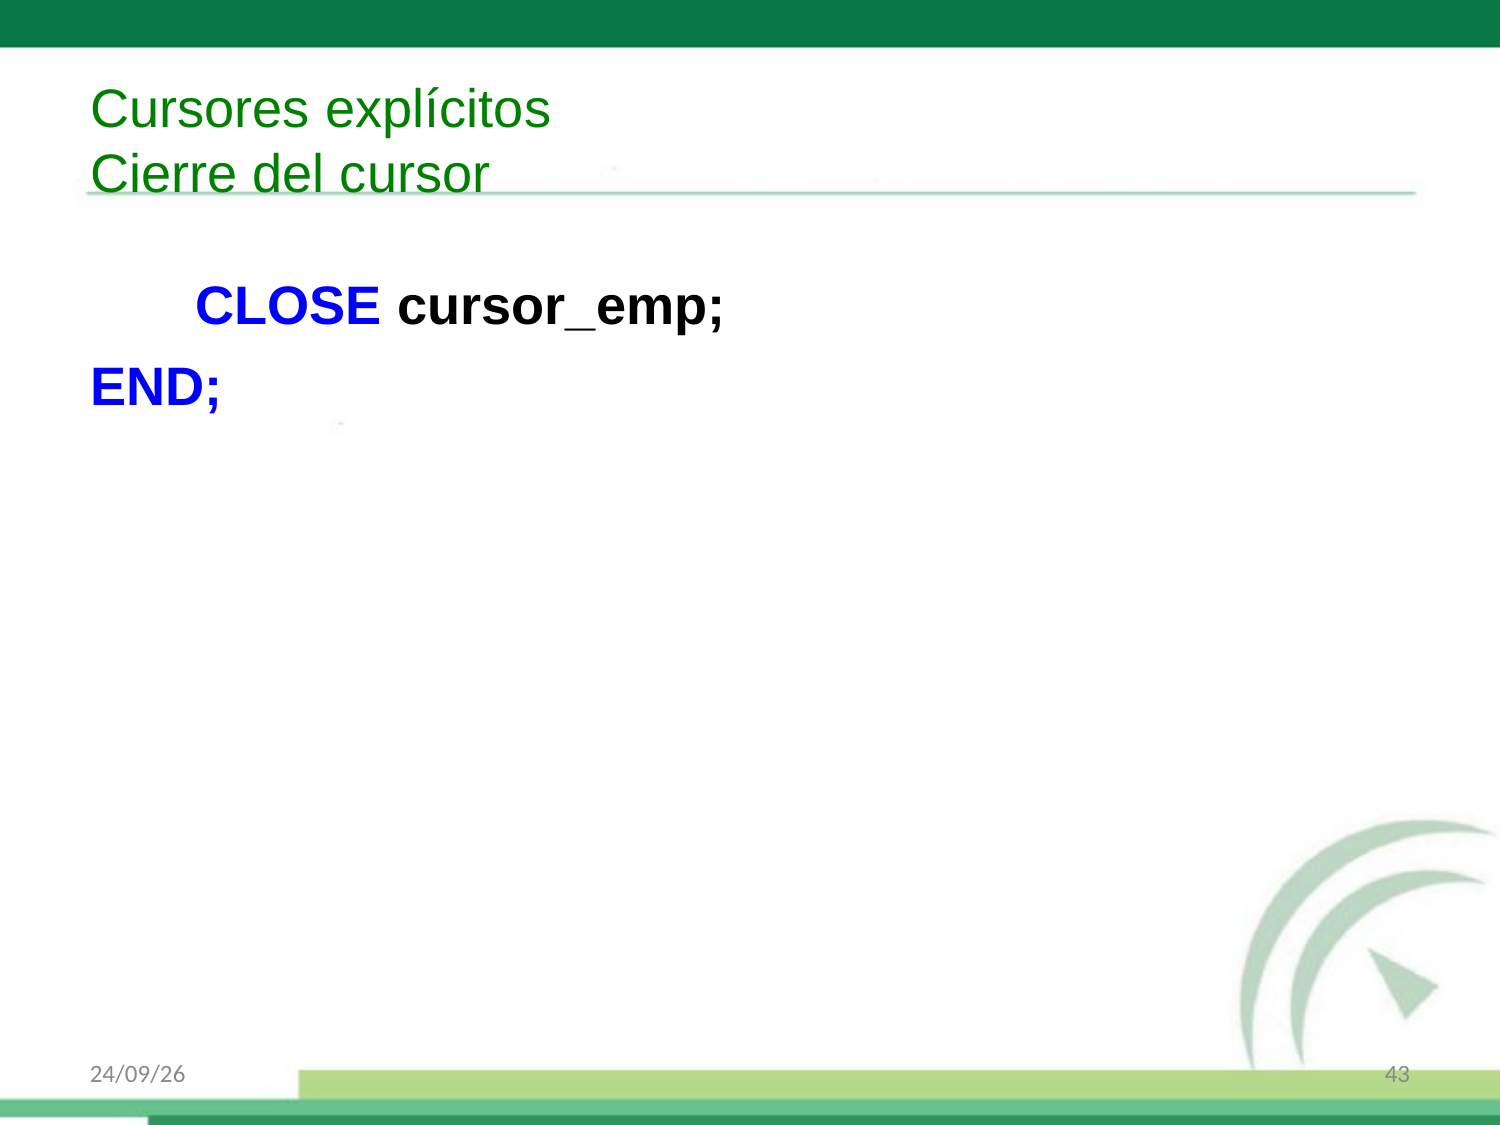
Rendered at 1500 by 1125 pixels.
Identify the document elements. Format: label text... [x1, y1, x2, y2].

text_box 08/02/11 [74, 1042, 426, 1103]
picture [0, 0, 1500, 1125]
text_box <número> [1074, 1042, 1426, 1103]
list CLOSE cursor_emp; END; [75, 262, 1426, 1006]
title Cursores explícitos Cierre del cursor [75, 45, 1426, 233]
